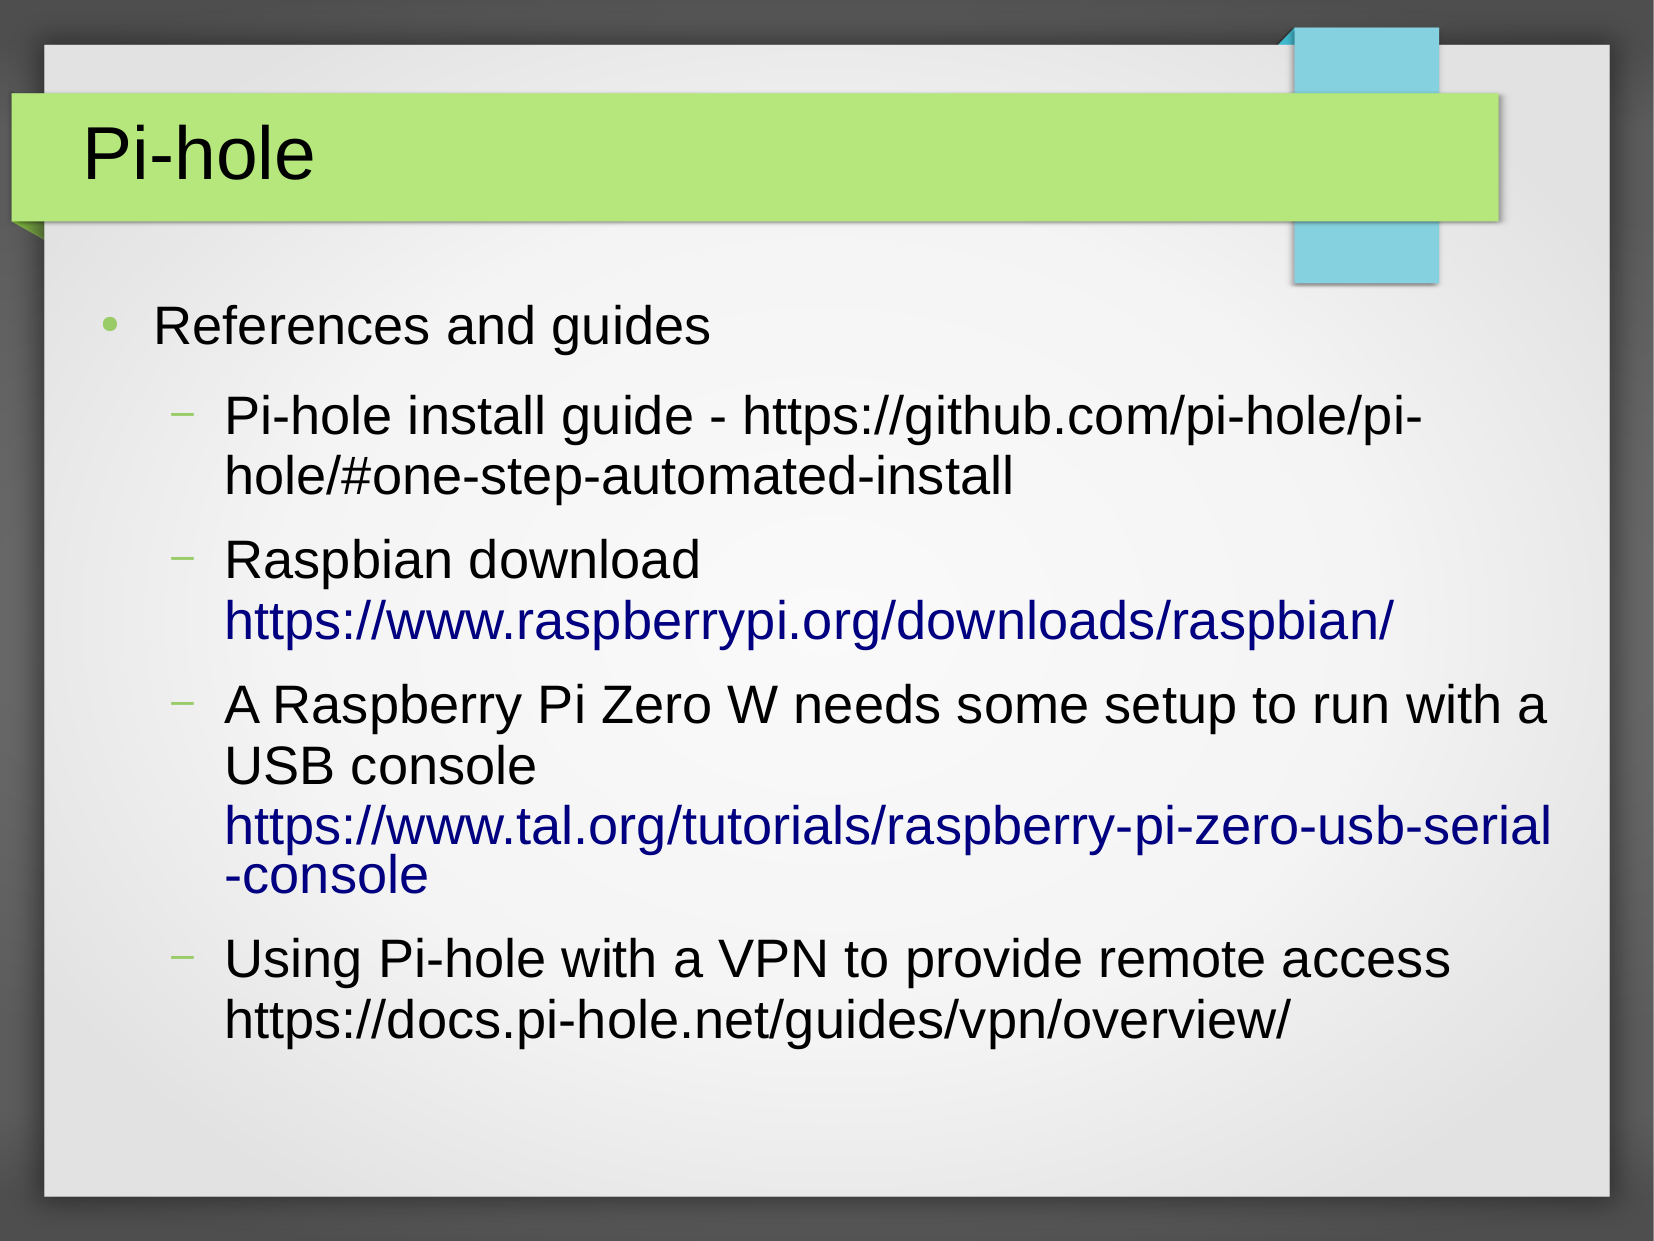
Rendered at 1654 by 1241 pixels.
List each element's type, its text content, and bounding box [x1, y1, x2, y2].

picture [0, 0, 1654, 1241]
list References and guides Pi-hole install guide - https://github.com/pi-hole/pi-hole/#one-step-automated-install Raspbian download https://www.raspberrypi.org/downloads/raspbian/ A Raspberry Pi Zero W needs some setup to run with a USB console https://www.tal.org/tutorials/raspberry-pi-zero-usb-serial-console Using Pi-hole with a VPN to provide remote access https://docs.pi-hole.net/guides/vpn/overview/ [82, 295, 1571, 1015]
title Pi-hole [82, 94, 1264, 213]
